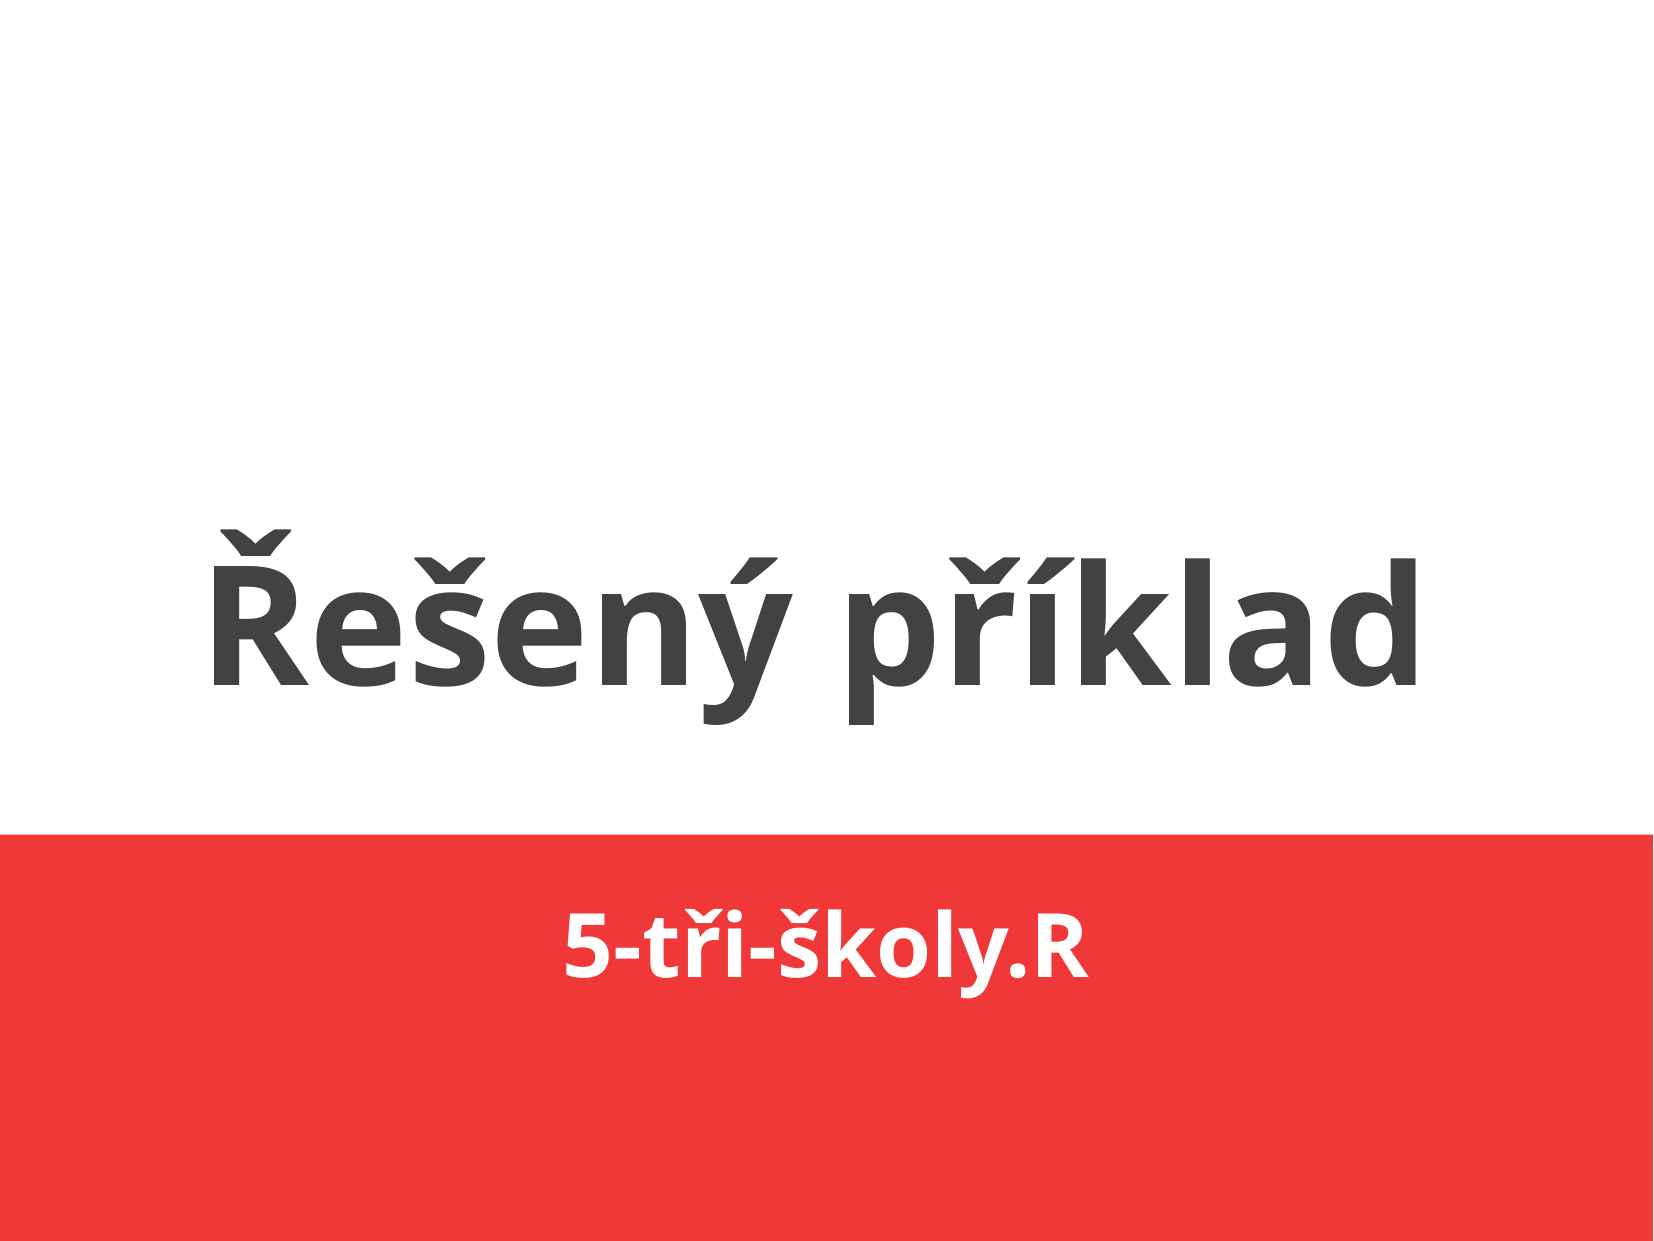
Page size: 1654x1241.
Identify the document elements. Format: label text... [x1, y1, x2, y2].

list 5-tři-školy.R [82, 881, 1571, 1010]
title Řešený příklad [70, 517, 1559, 725]
